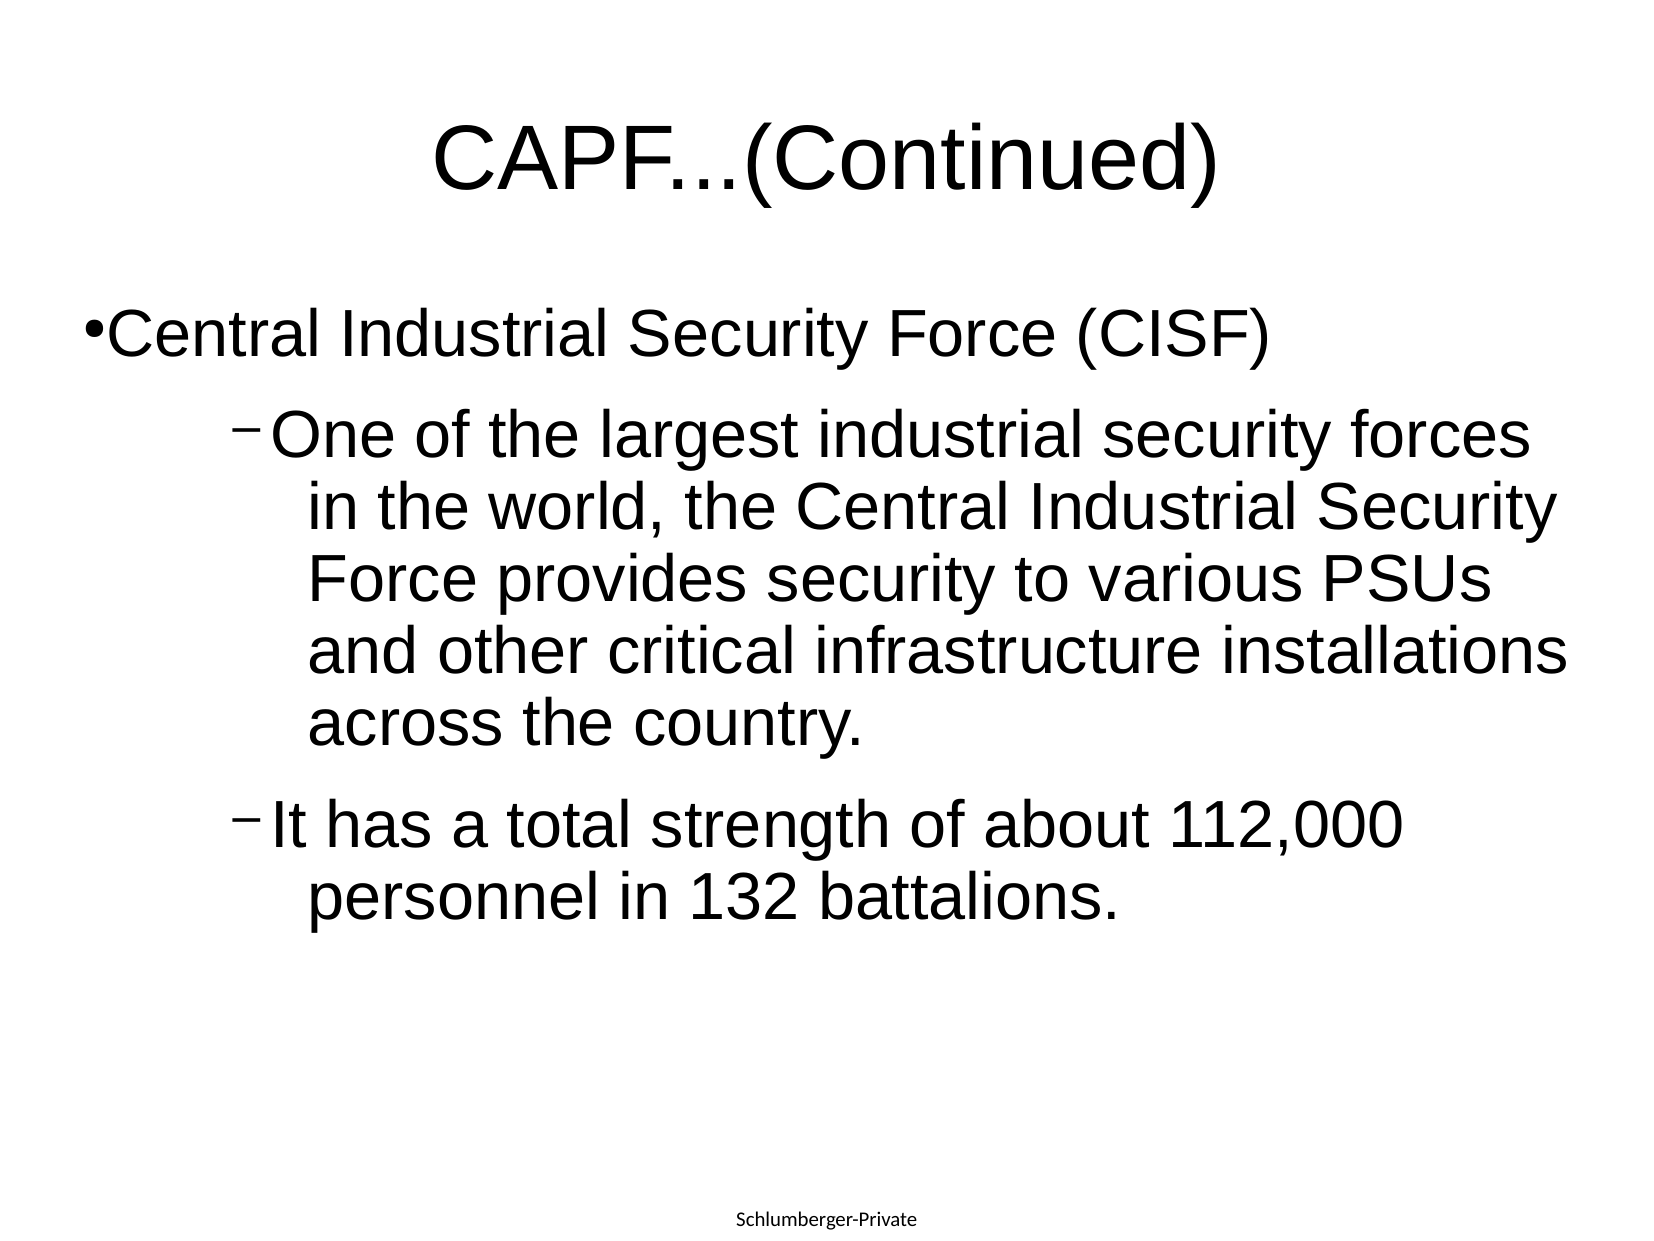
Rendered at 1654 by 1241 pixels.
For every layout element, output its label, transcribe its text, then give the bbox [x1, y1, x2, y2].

list Central Industrial Security Force (CISF) One of the largest industrial security forces in the world, the Central Industrial Security Force provides security to various PSUs and other critical infrastructure installations across the country. It has a total strength of about 112,000 personnel in 132 battalions. [82, 290, 1571, 1010]
title CAPF...(Continued) [82, 49, 1571, 257]
